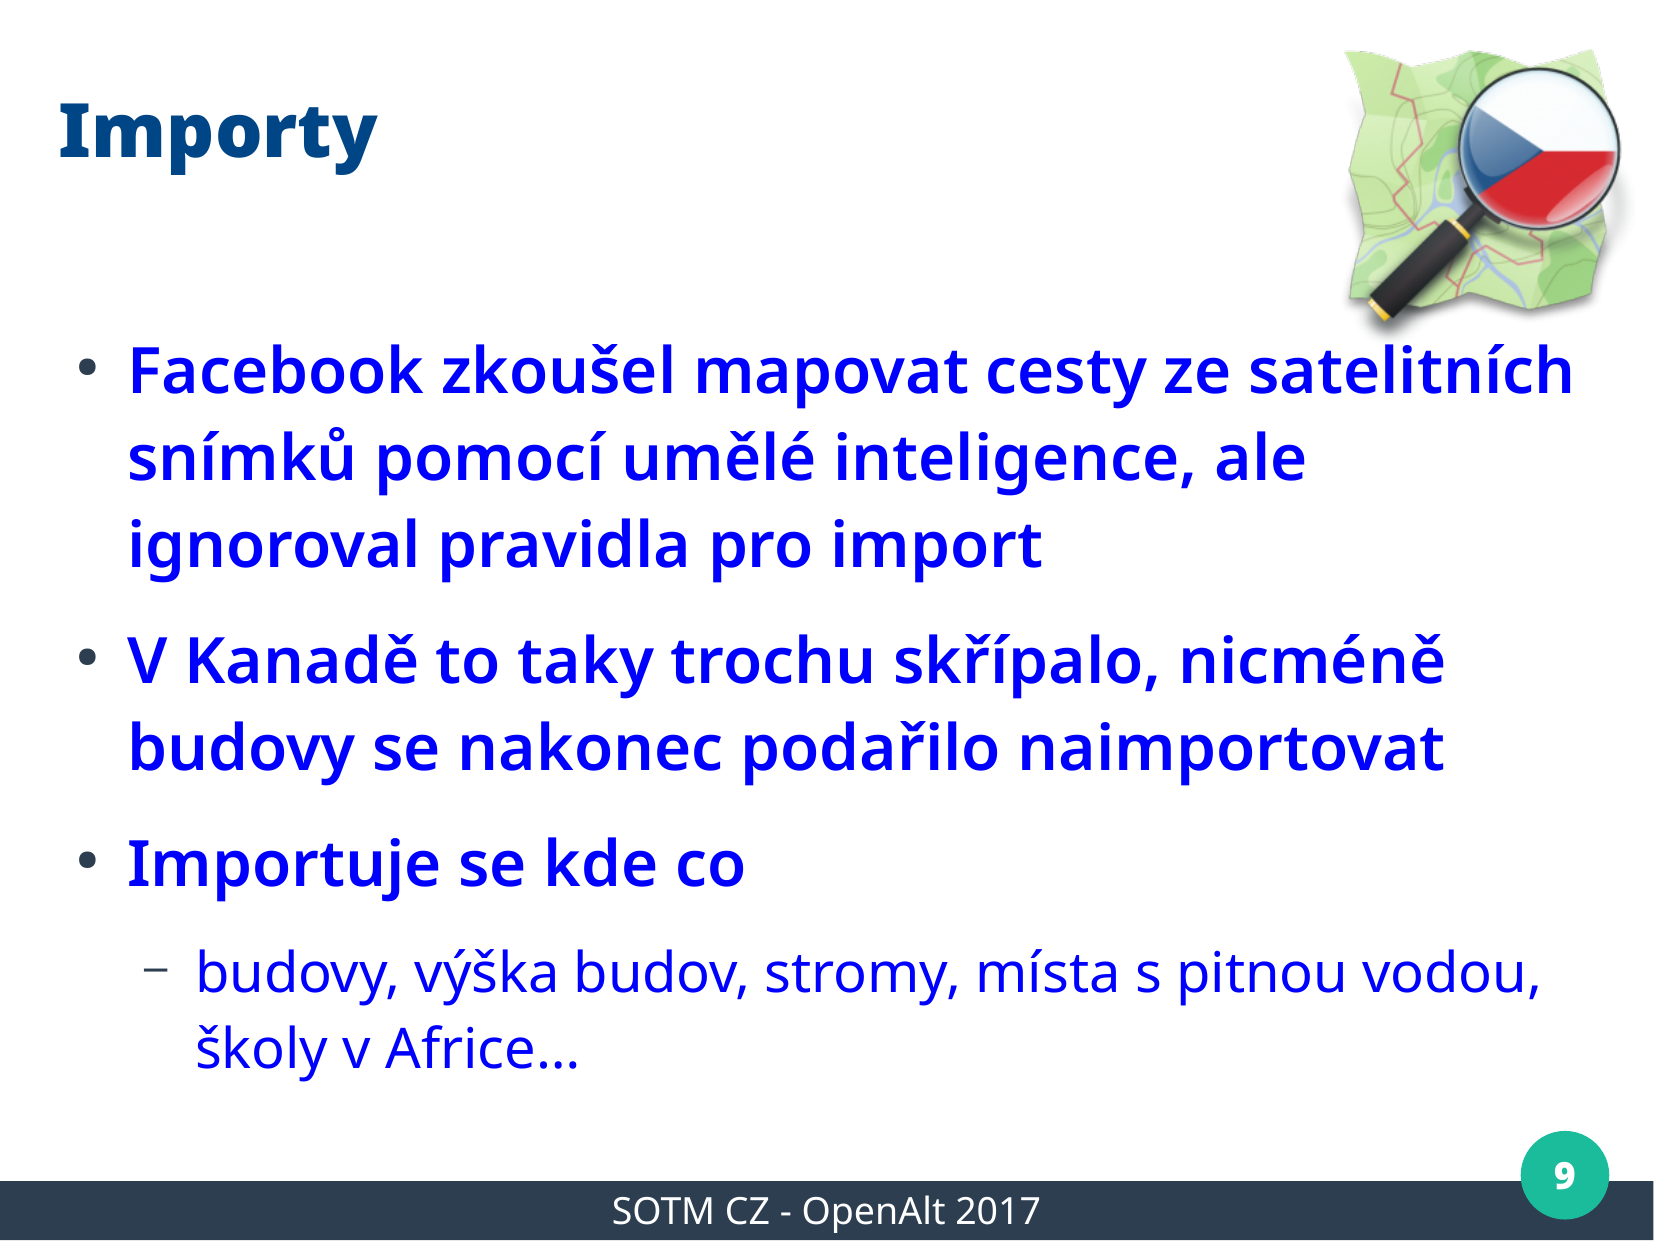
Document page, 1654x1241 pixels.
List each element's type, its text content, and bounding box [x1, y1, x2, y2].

list Facebook zkoušel mapovat cesty ze satelitních snímků pomocí umělé inteligence, ale ignoroval pravidla pro import V Kanadě to taky trochu skřípalo, nicméně budovy se nakonec podařilo naimportovat Importuje se kde co budovy, výška budov, stromy, místa s pitnou vodou, školy v Africe… [59, 324, 1595, 1152]
picture [1334, 49, 1635, 350]
title Importy [59, 49, 1347, 207]
